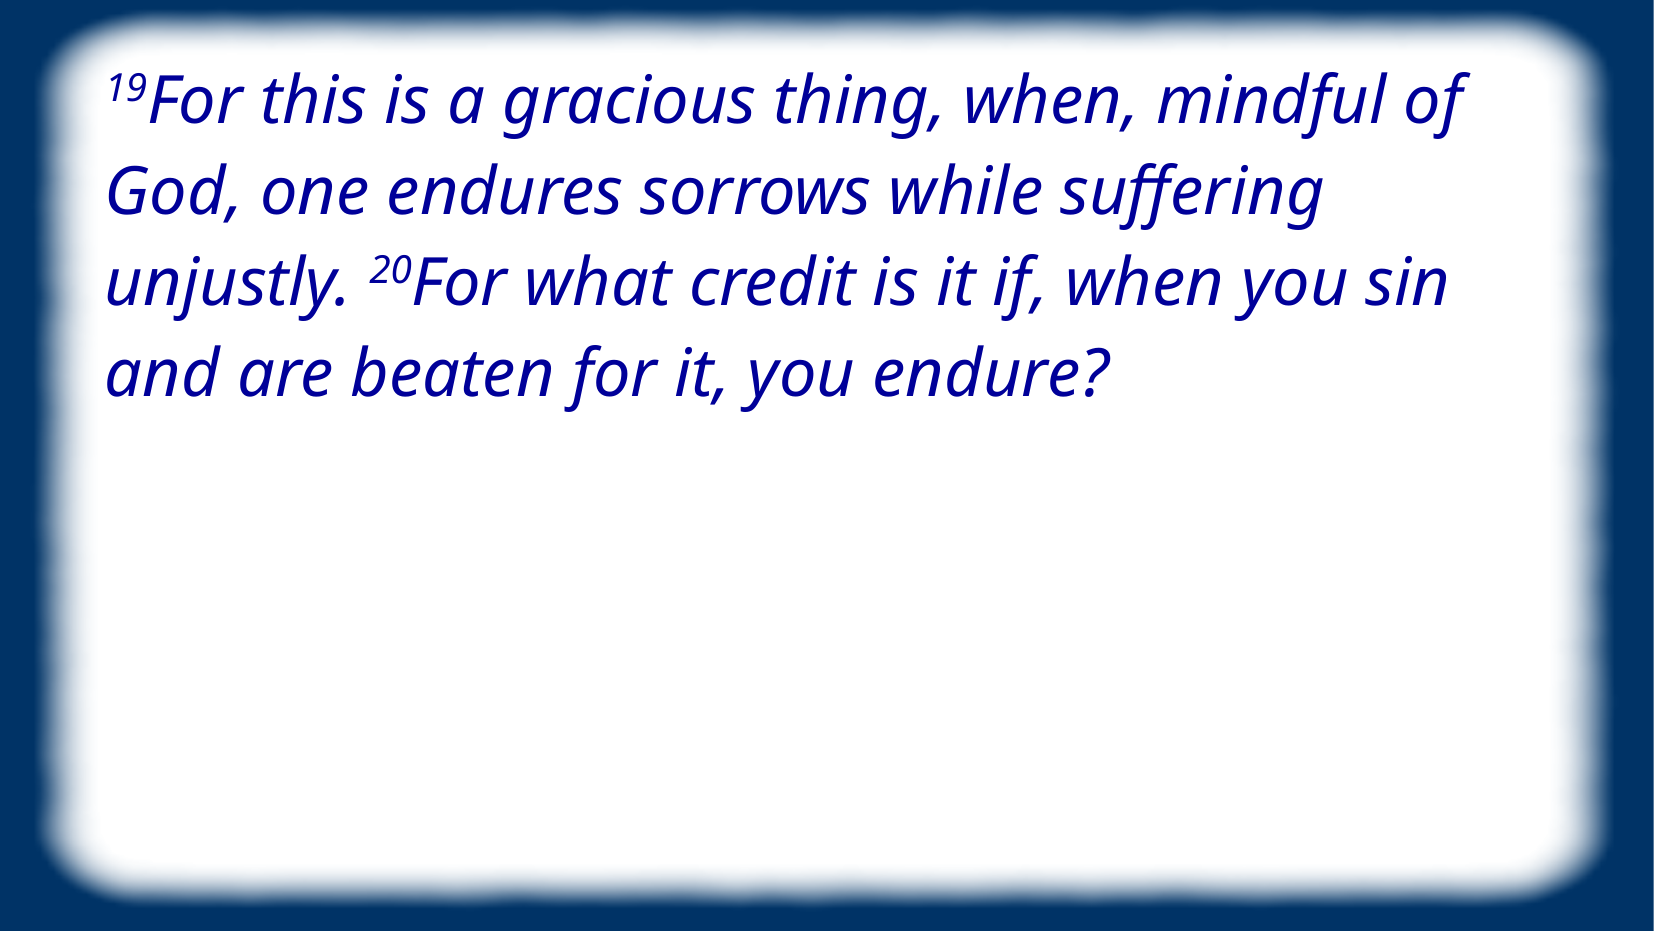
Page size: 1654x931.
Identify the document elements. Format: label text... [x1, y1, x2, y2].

text_box 19For this is a gracious thing, when, mindful of God, one endures sorrows while suffering unjustly. 20For what credit is it if, when you sin and are beaten for it, you endure? [90, 45, 1546, 415]
picture [0, 0, 1654, 931]
